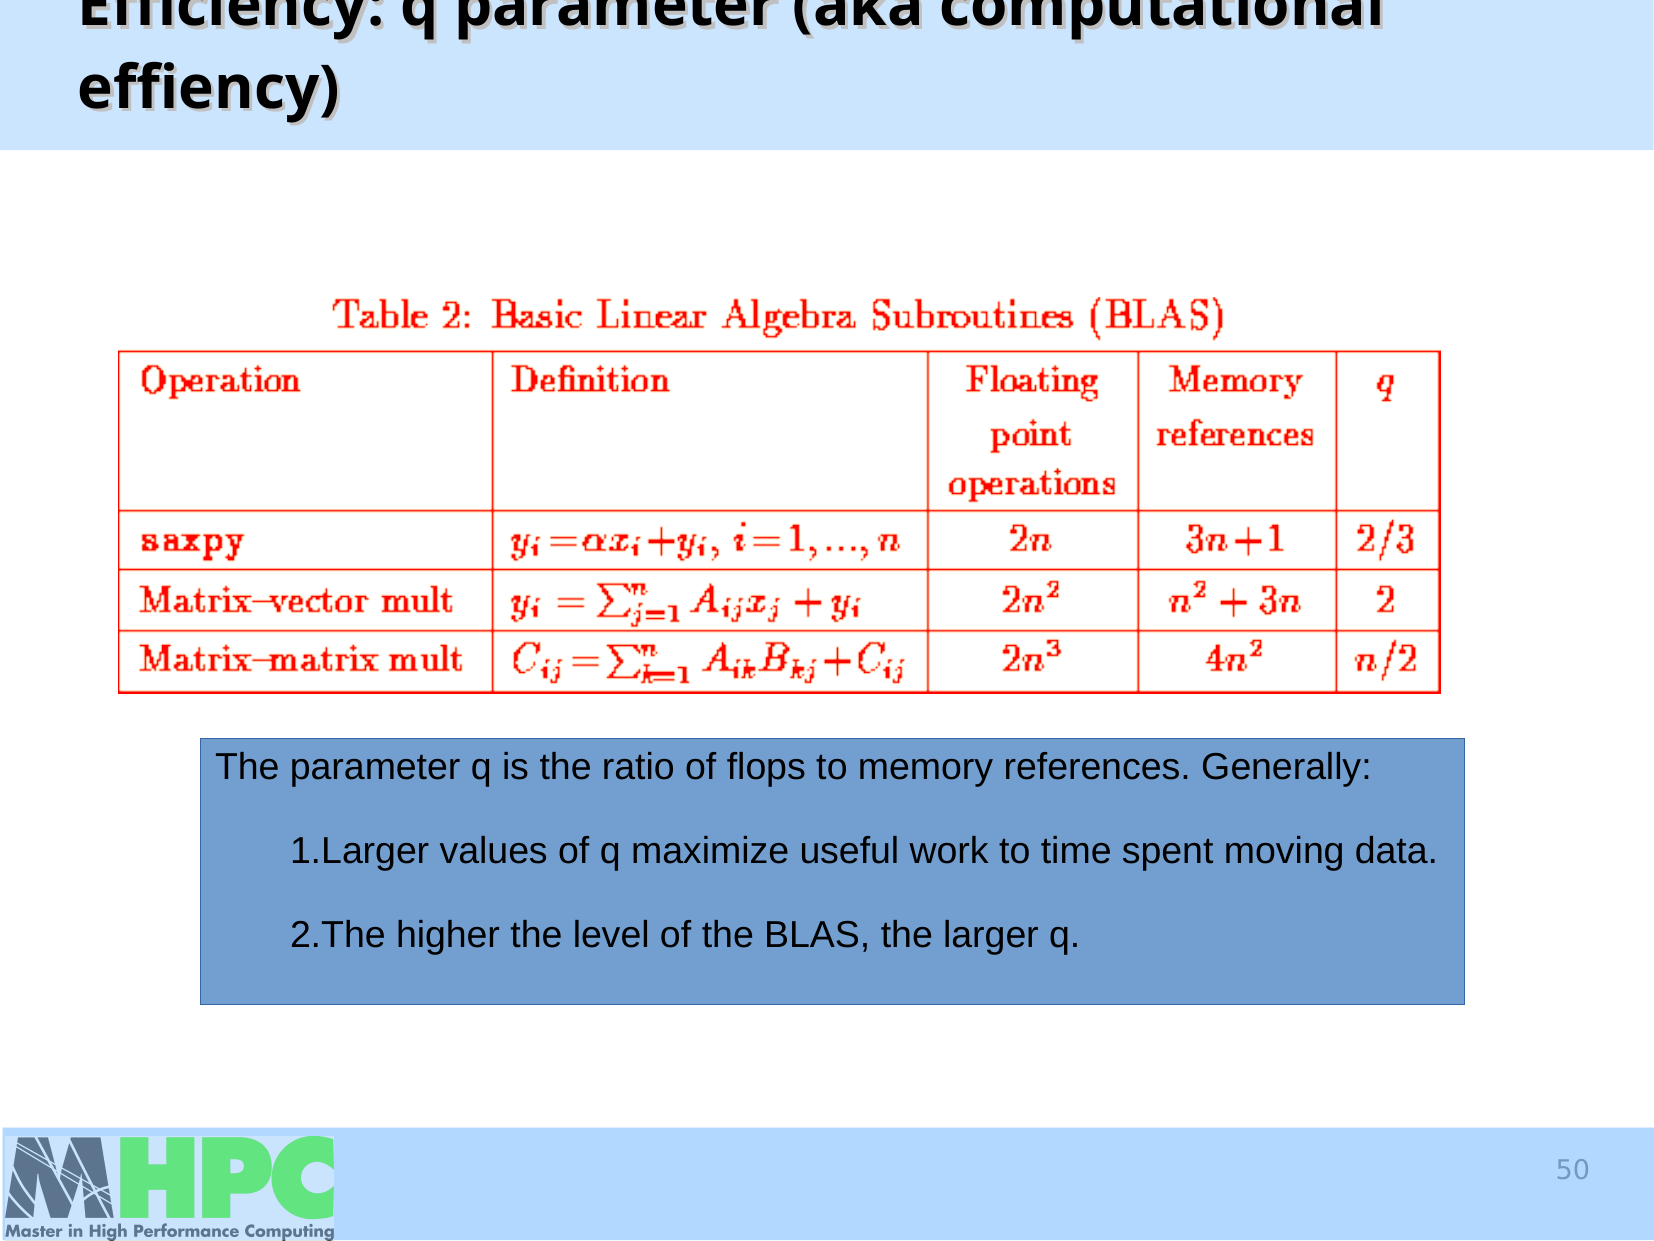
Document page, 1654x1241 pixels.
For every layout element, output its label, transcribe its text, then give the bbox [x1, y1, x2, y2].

text_box The parameter q is the ratio of flops to memory references. Generally: 1.Larger values of q maximize useful work to time spent moving data. 2.The higher the level of the BLAS, the larger q. [200, 738, 1465, 1005]
picture [118, 297, 1441, 694]
title Efficiency: q parameter (aka computational effiency) [62, 0, 1607, 134]
